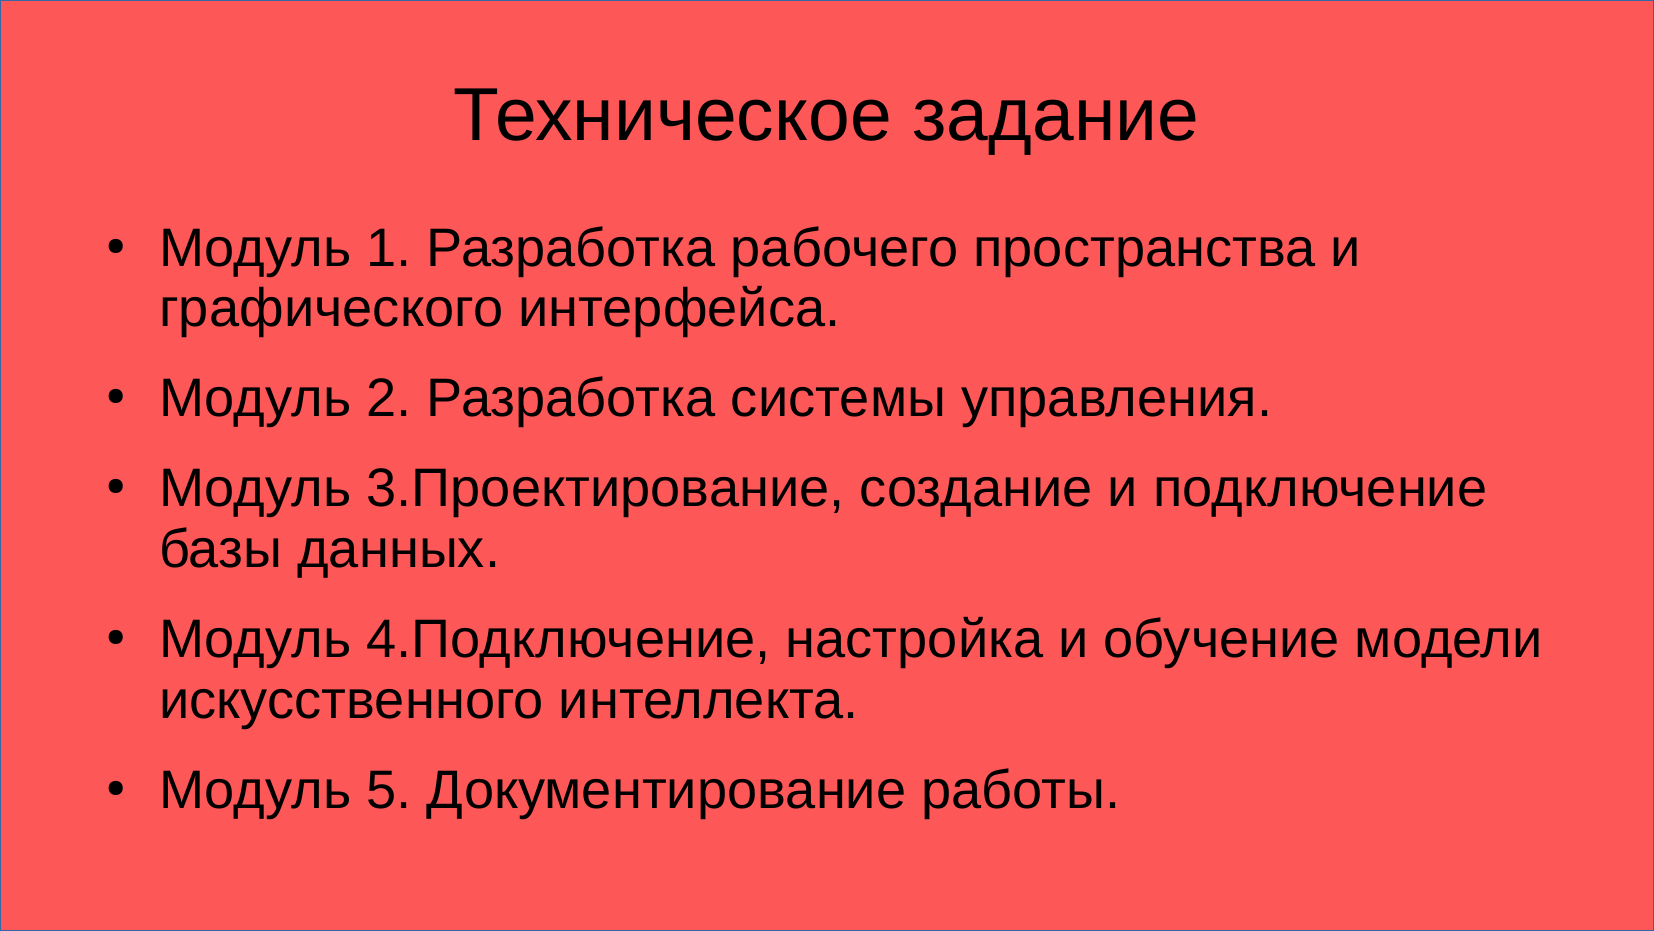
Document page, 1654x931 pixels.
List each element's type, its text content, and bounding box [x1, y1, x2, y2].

title Техническое задание [82, 12, 1571, 218]
list Модуль 1. Разработка рабочего пространства и графического интерфейса. Модуль 2. Разработка системы управления. Модуль 3.Проектирование, создание и подключение базы данных. Модуль 4.Подключение, настройка и обучение модели искусственного интеллекта. Модуль 5. Документирование работы. [88, 217, 1565, 916]
text_box [0, 0, 1654, 931]
